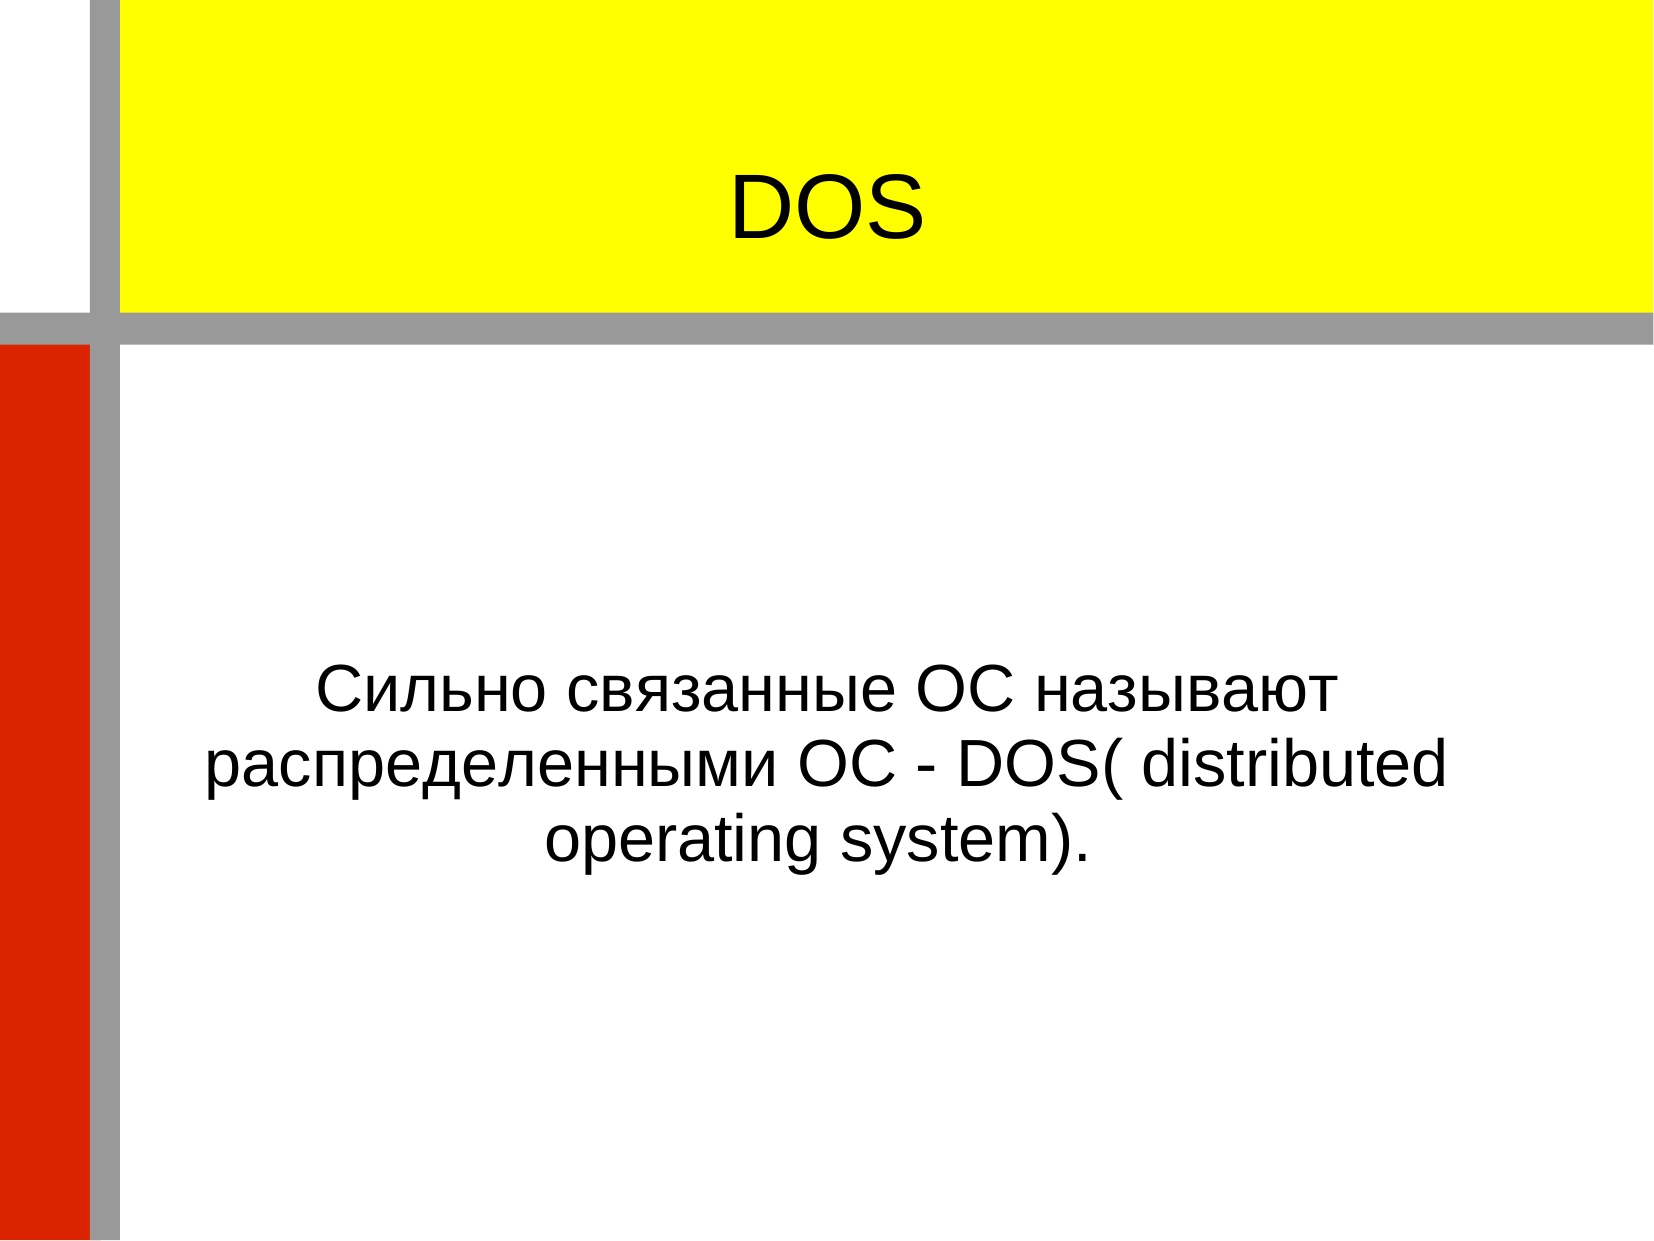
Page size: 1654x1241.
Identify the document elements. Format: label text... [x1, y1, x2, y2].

title DOS [121, 110, 1534, 303]
subtitle Сильно связанные ОС называют распределенными ОС - DOS( distributed operating system). [121, 391, 1534, 1211]
